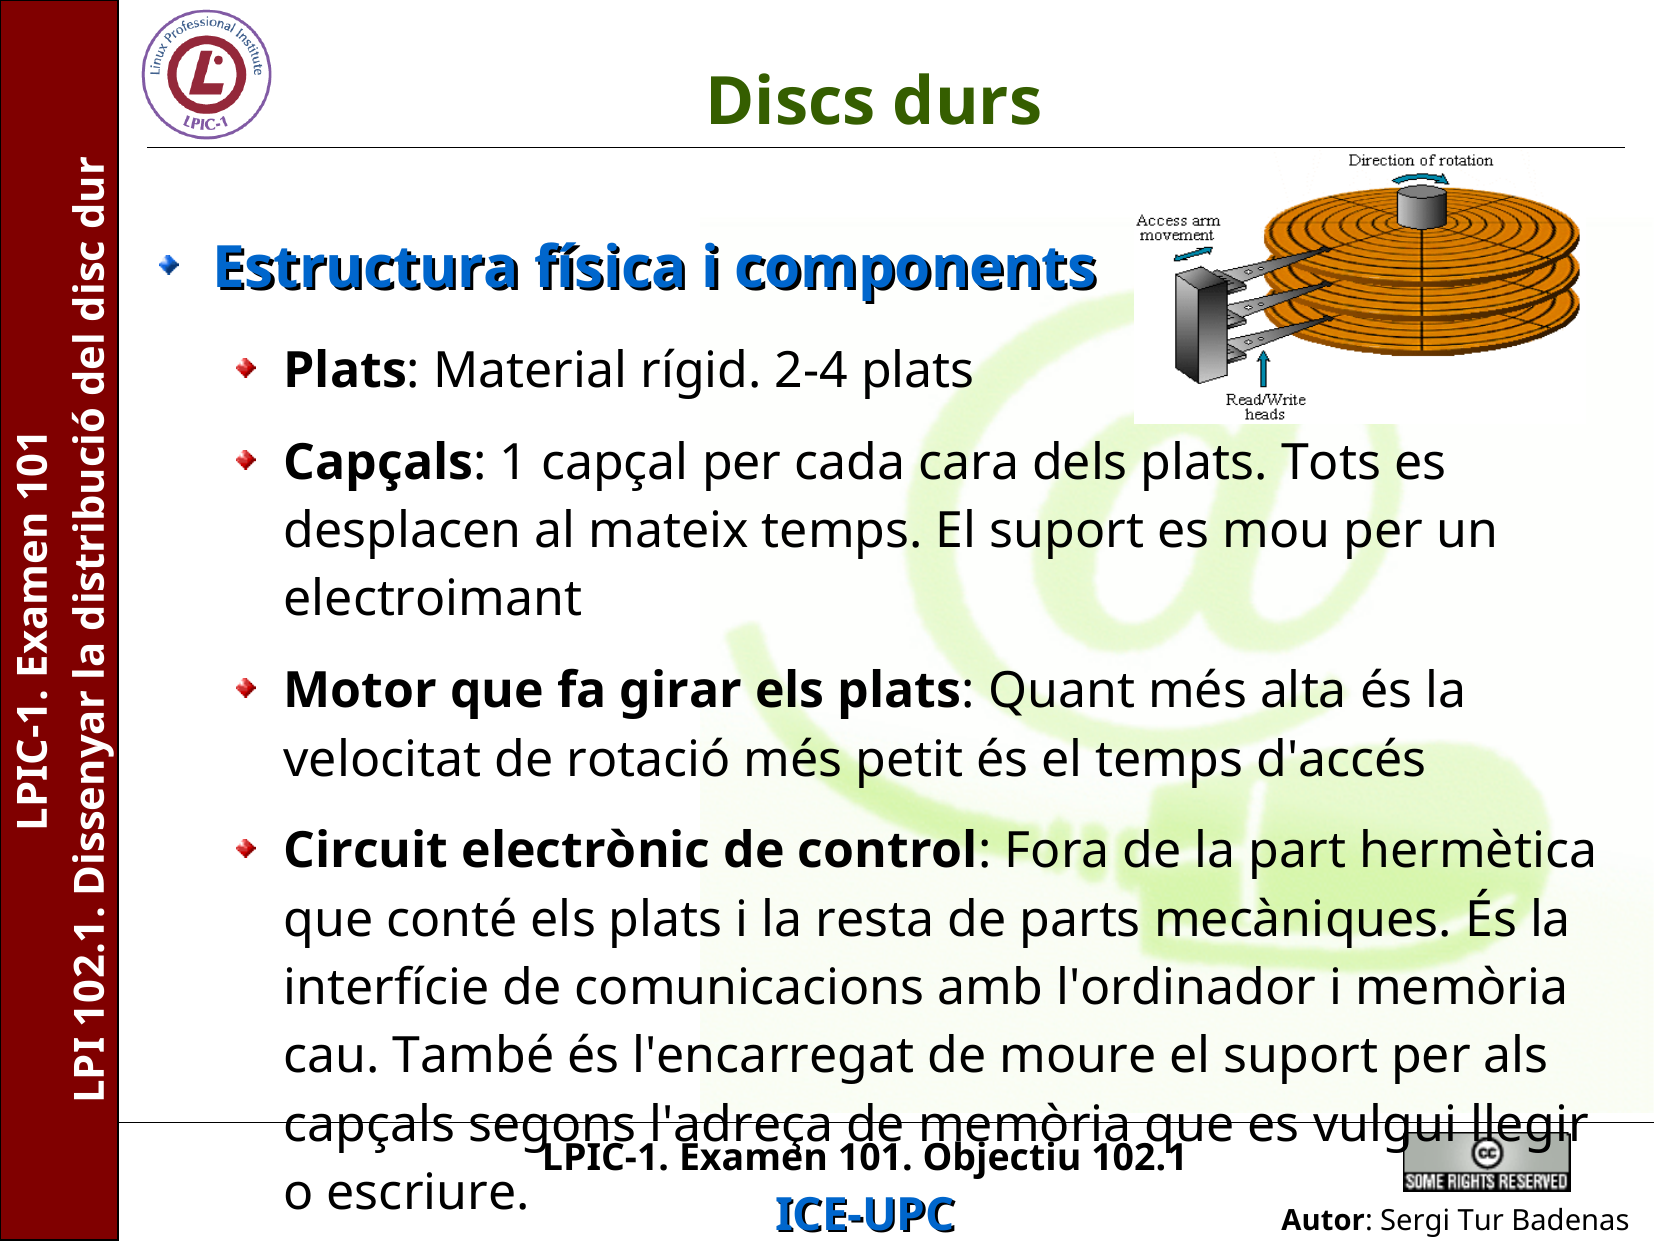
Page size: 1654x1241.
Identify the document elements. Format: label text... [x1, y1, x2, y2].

picture [135, 5, 277, 55]
list Estructura física i components Plats: Material rígid. 2-4 plats Capçals: 1 capçal per cada cara dels plats. Tots es desplacen al mateix temps. El suport es mou per un electroimant Motor que fa girar els plats: Quant més alta és la velocitat de rotació més petit és el temps d'accés Circuit electrònic de control: Fora de la part hermètica que conté els plats i la resta de parts mecàniques. És la interfície de comunicacions amb l'ordinador i memòria cau. També és l'encarregat de moure el suport per als capçals segons l'adreça de memòria que es vulgui llegir o escriure. [141, 225, 1630, 1211]
title Discs durs [129, 55, 1619, 142]
picture [700, 150, 1654, 1113]
